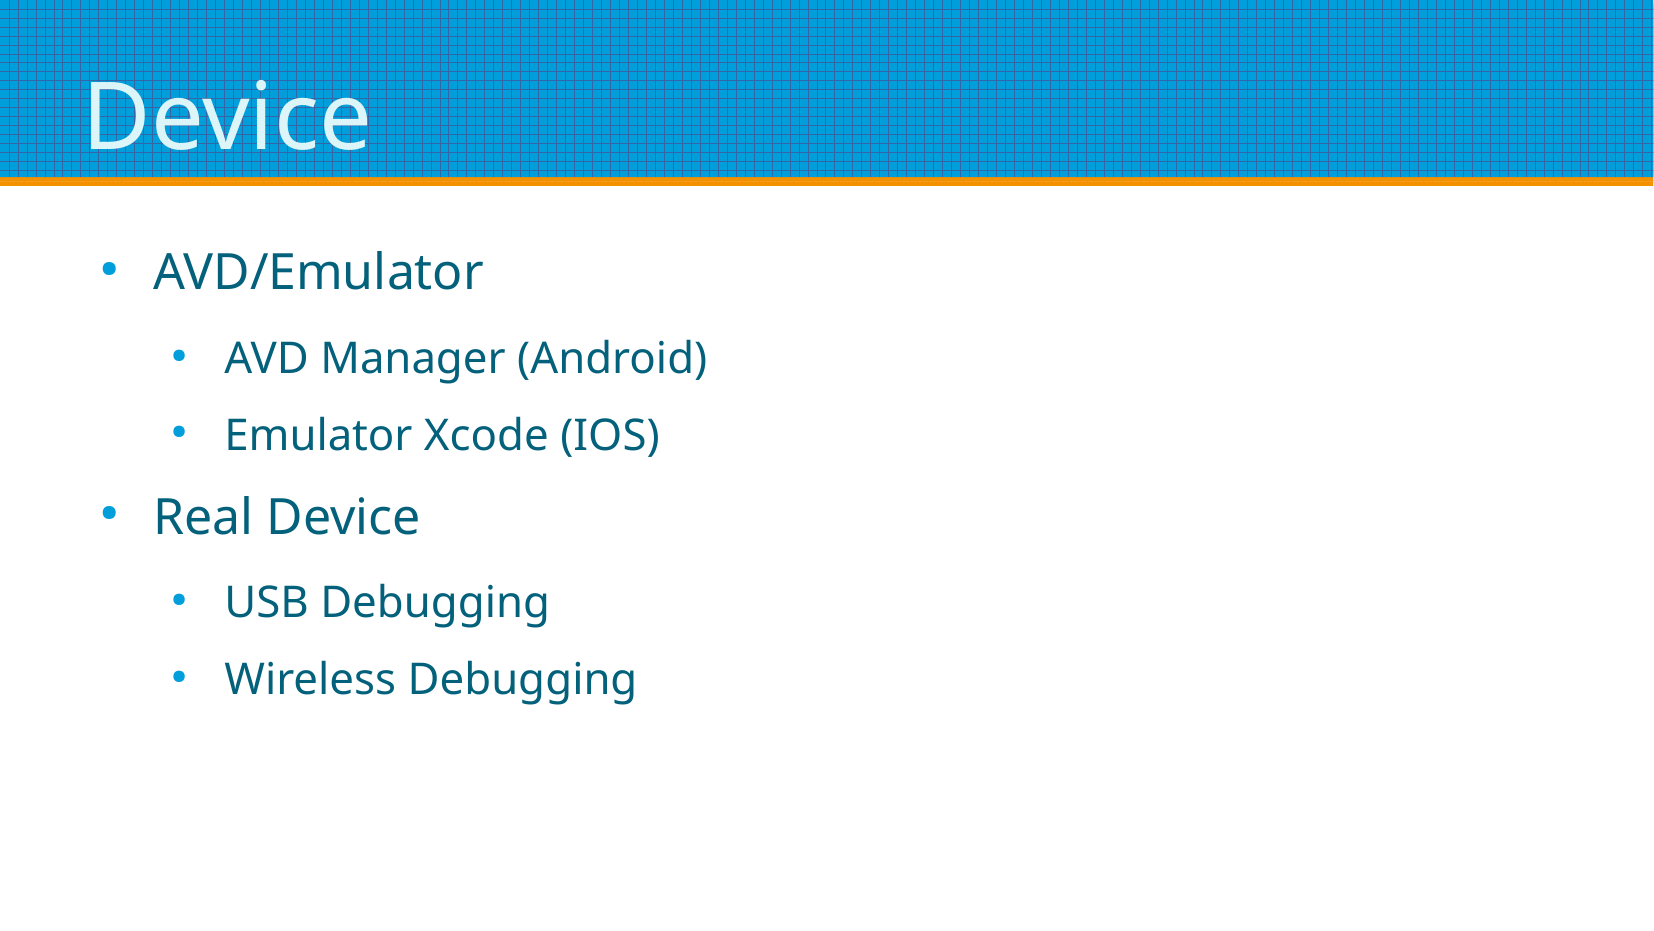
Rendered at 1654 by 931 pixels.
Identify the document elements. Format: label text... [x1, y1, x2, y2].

list AVD/Emulator AVD Manager (Android) Emulator Xcode (IOS) Real Device USB Debugging Wireless Debugging [82, 236, 1571, 813]
title Device [82, 14, 1571, 178]
